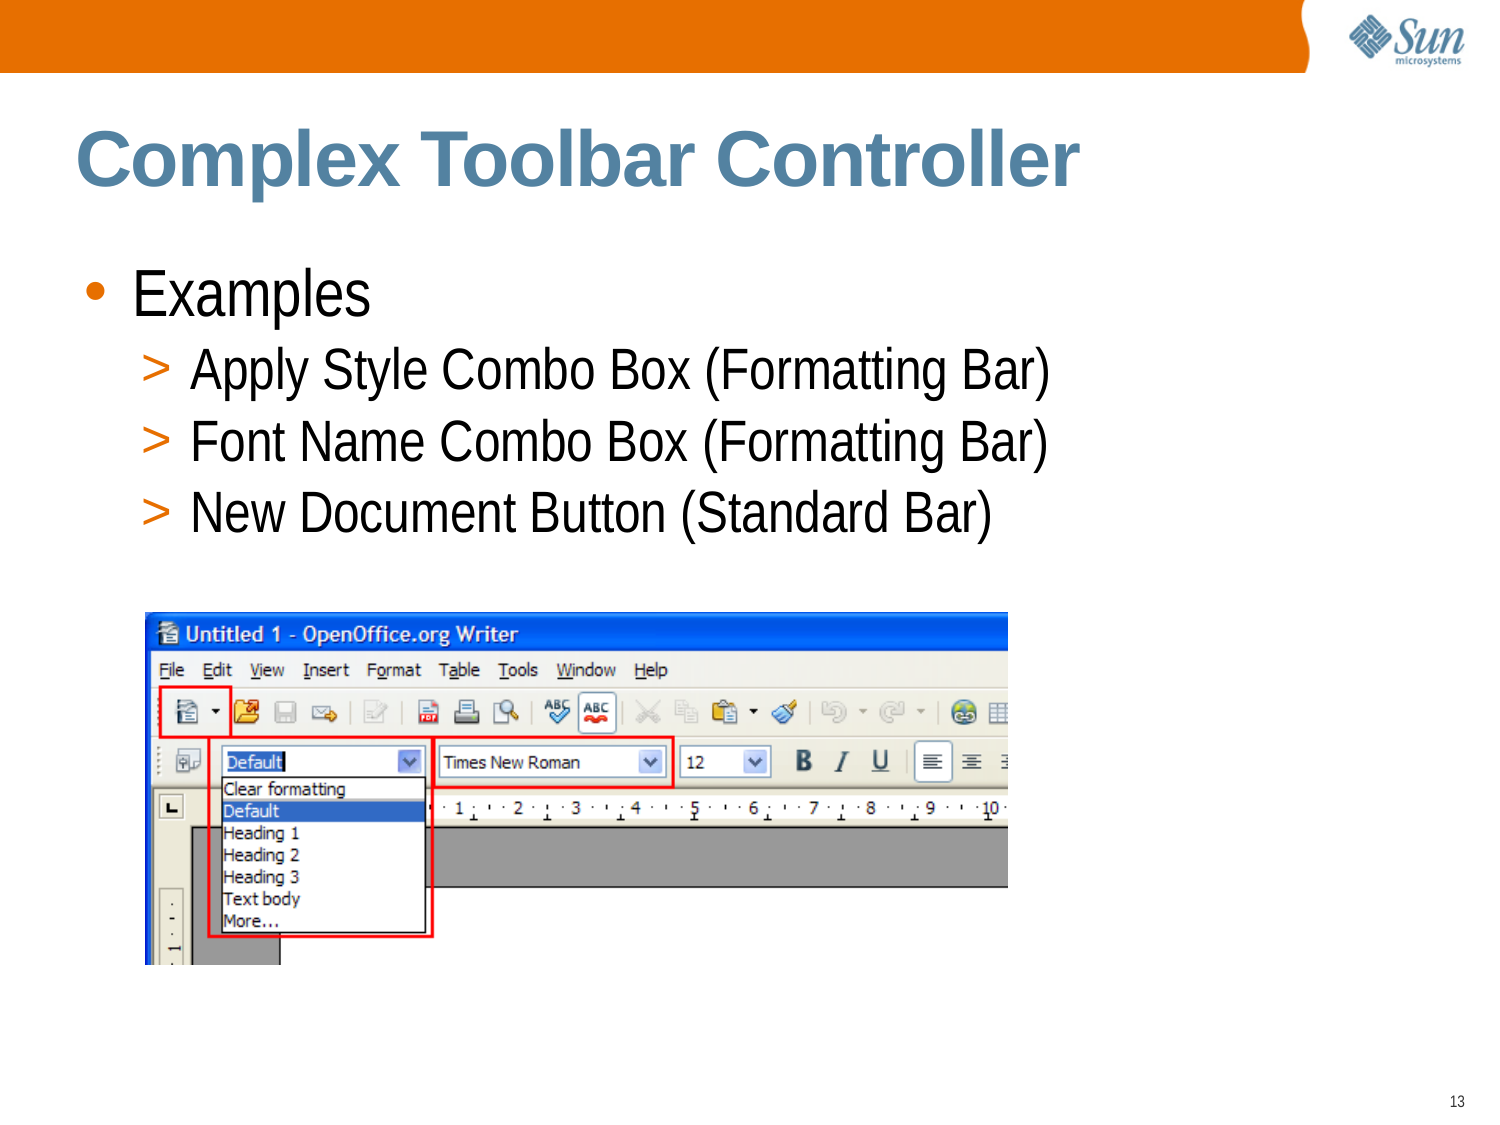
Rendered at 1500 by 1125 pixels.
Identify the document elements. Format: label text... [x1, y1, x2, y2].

picture [0, 0, 1500, 73]
list Examples Apply Style Combo Box (Formatting Bar) Font Name Combo Box (Formatting Bar) New Document Button (Standard Bar) [64, 263, 1401, 590]
title Complex Toolbar Controller [75, 123, 1437, 227]
picture [145, 612, 1008, 965]
